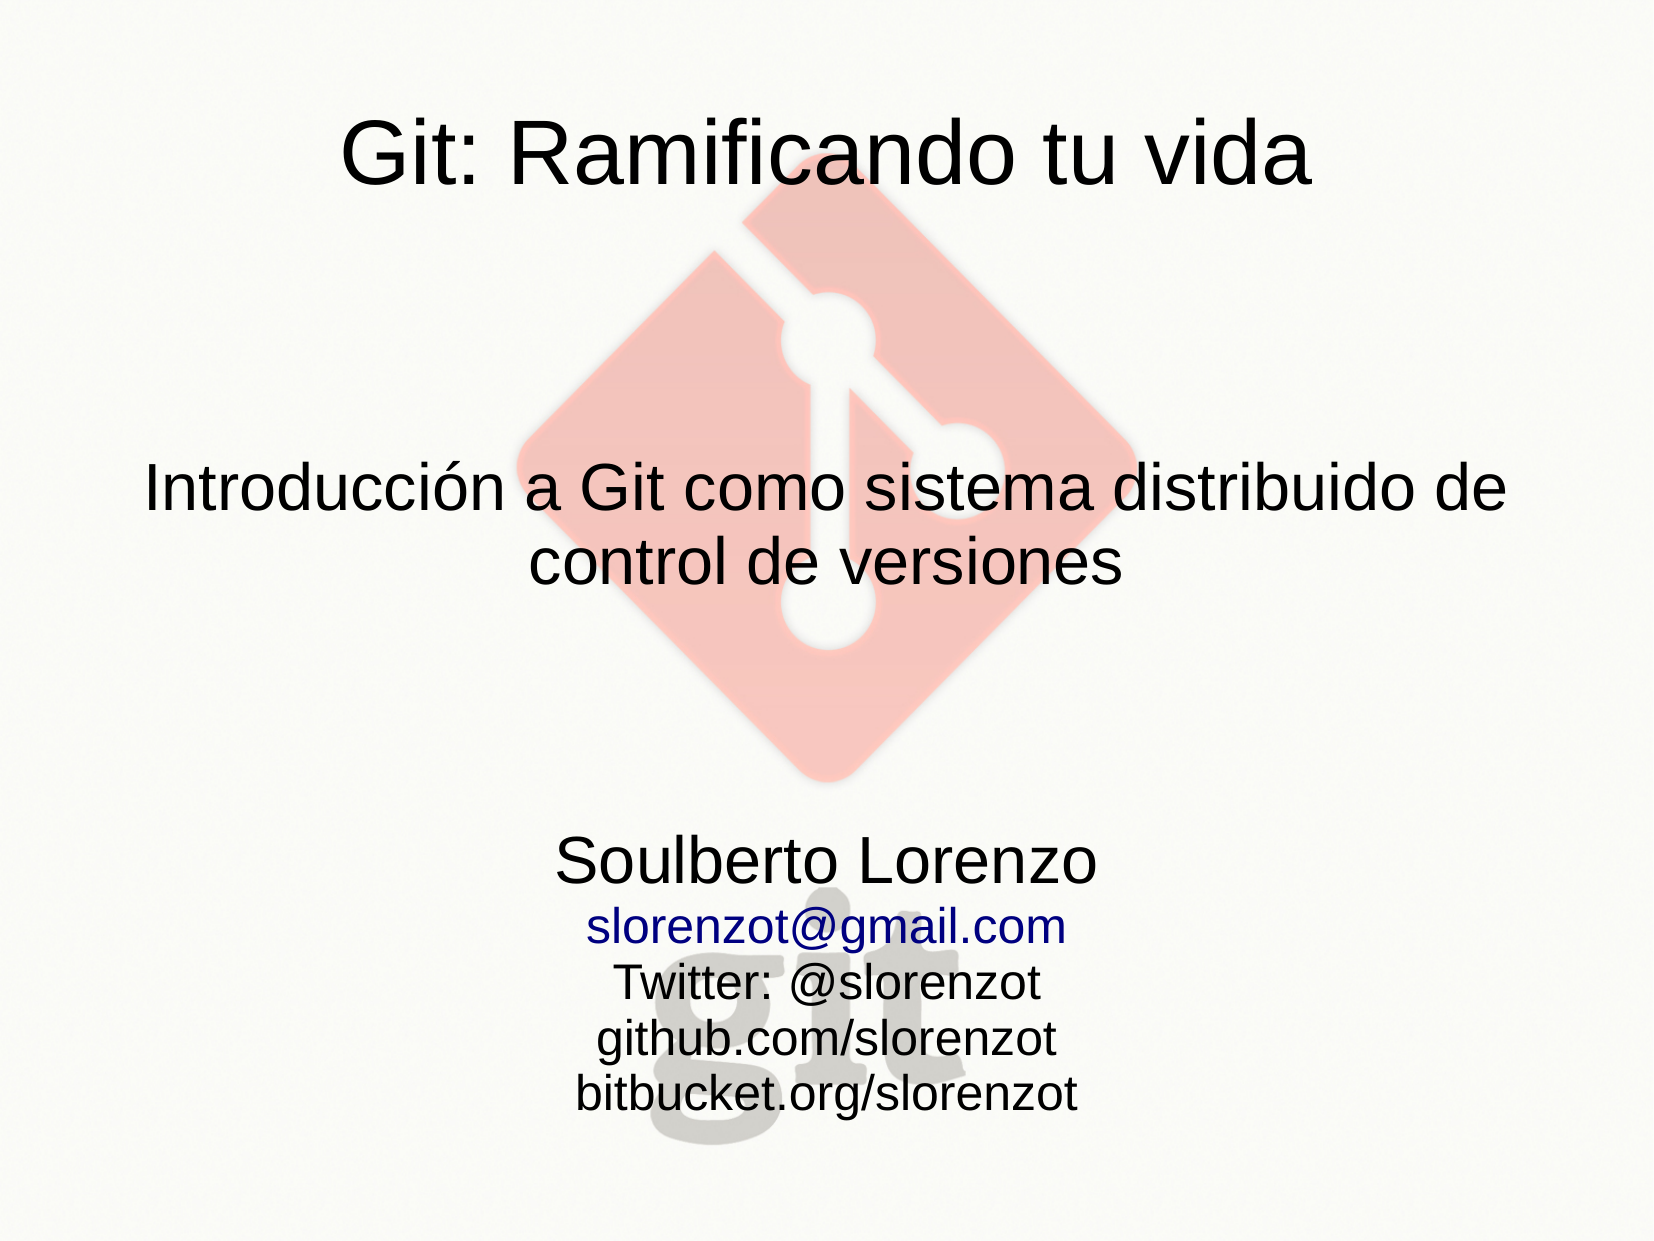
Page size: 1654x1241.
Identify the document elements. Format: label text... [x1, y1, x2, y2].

picture [0, 0, 1654, 1241]
subtitle Introducción a Git como sistema distribuido de control de versiones Soulberto Lorenzo slorenzot@gmail.com Twitter: @slorenzot github.com/slorenzot bitbucket.org/slorenzot [82, 366, 1571, 1205]
title Git: Ramificando tu vida [82, 49, 1571, 257]
